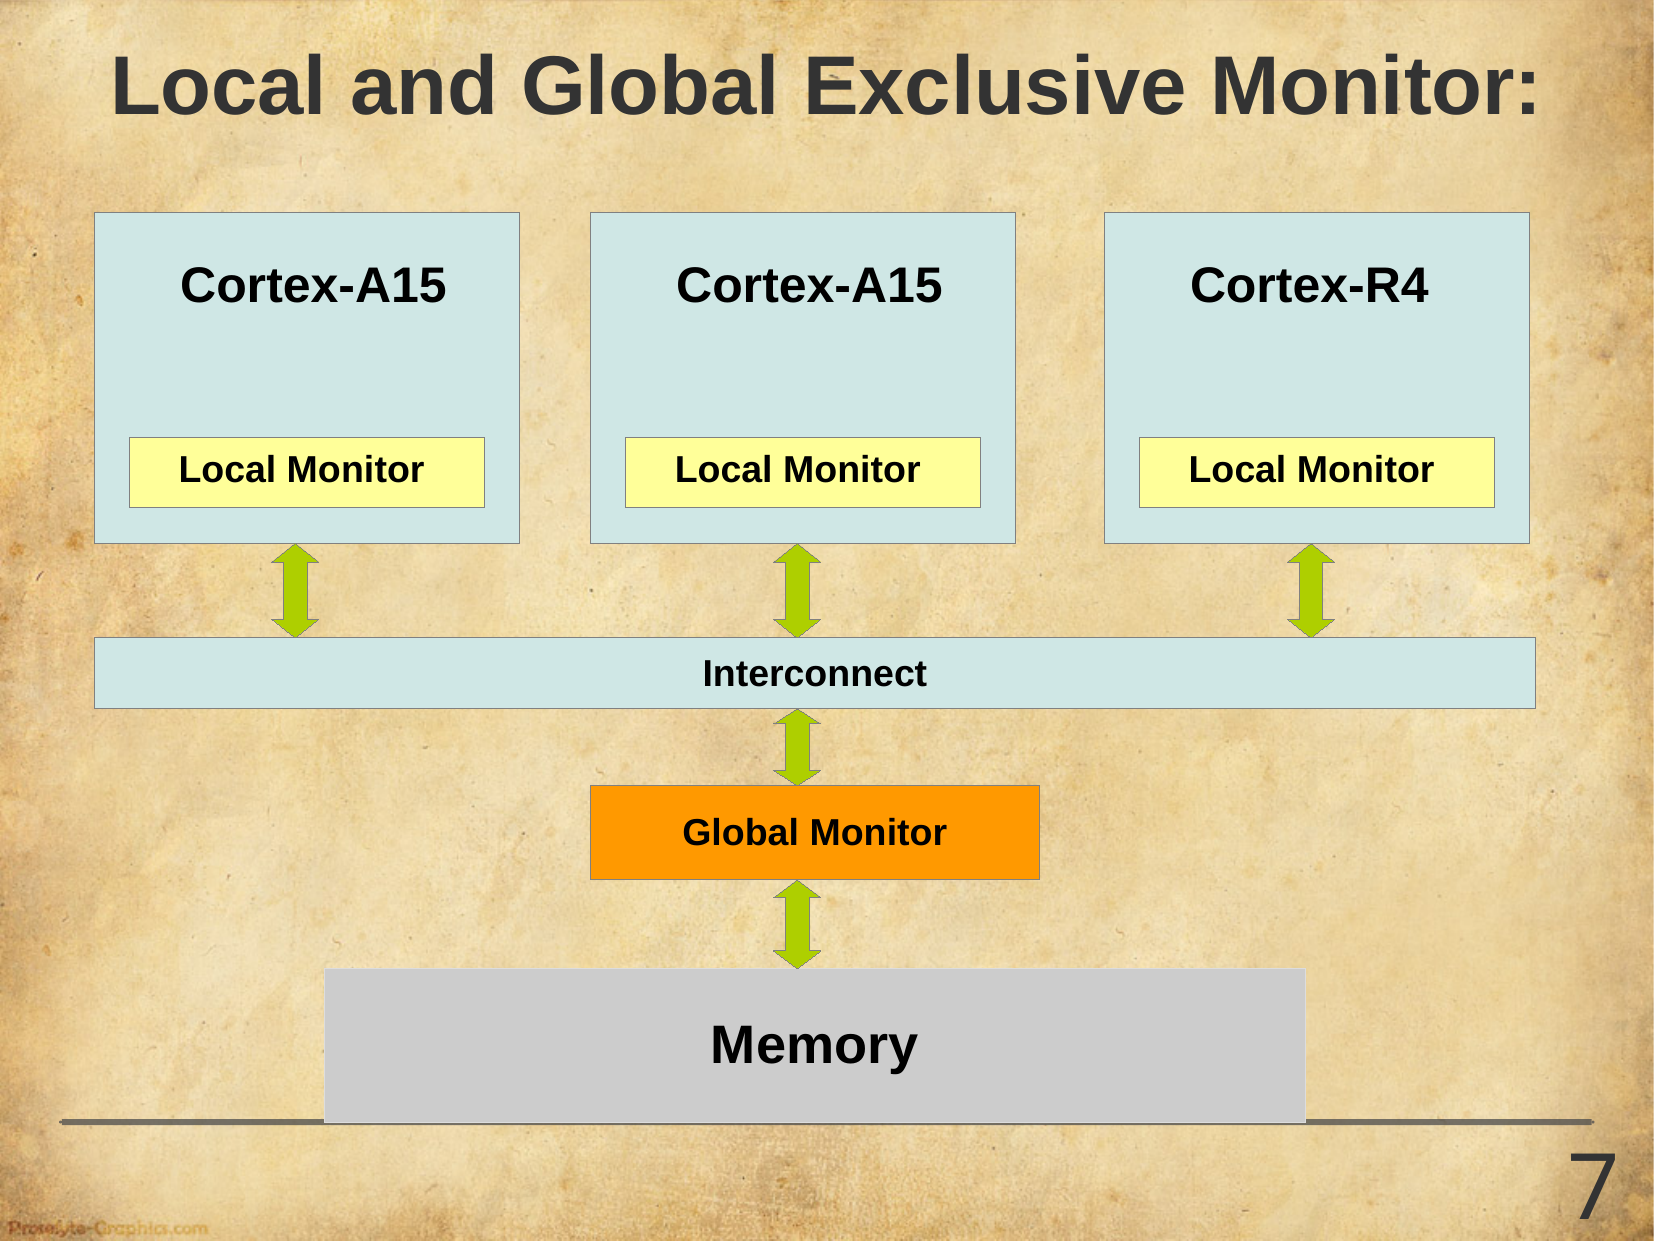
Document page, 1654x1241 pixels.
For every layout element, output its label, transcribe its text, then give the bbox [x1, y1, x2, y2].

text_box Local Monitor [659, 441, 956, 499]
text_box [773, 708, 821, 786]
text_box Local Monitor [1173, 441, 1469, 499]
text_box Cortex-R4 [1175, 250, 1447, 322]
text_box Cortex-A15 [661, 250, 969, 322]
text_box Memory [324, 968, 1306, 1123]
text_box Cortex-A15 [165, 250, 473, 322]
text_box Interconnect [94, 637, 1536, 709]
text_box Local Monitor [163, 441, 460, 499]
title Local and Global Exclusive Monitor: [82, 0, 1571, 189]
picture [0, 0, 1654, 1241]
text_box [1104, 212, 1530, 638]
text_box Global Monitor [590, 785, 1040, 880]
text_box [590, 212, 1016, 638]
text_box [773, 879, 821, 969]
text_box <номер> [1553, 1114, 1648, 1236]
text_box [94, 212, 520, 638]
